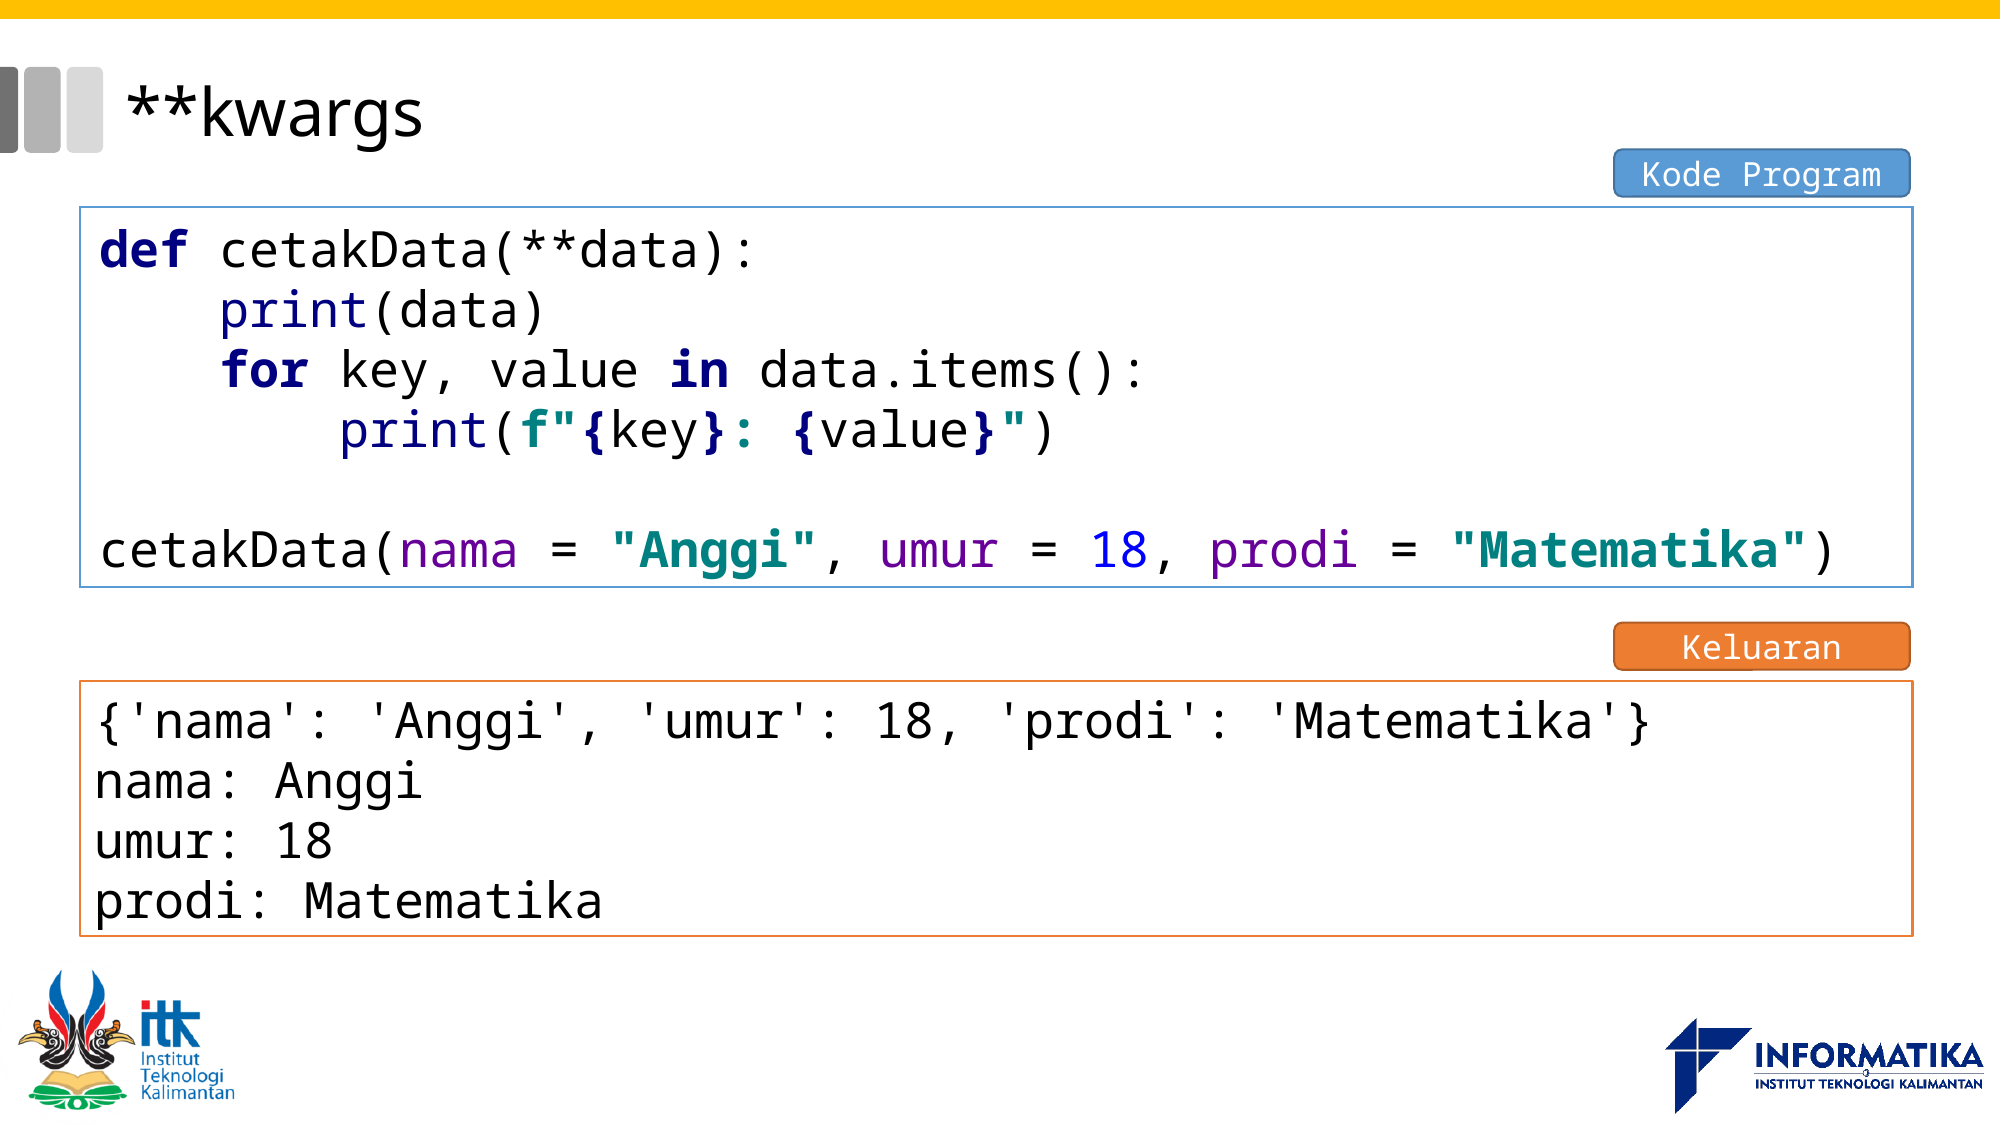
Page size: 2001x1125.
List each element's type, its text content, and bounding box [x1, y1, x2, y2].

title **kwargs [105, 59, 1831, 207]
picture [0, 935, 253, 1125]
picture [1664, 1017, 1984, 1114]
text_box {'nama': 'Anggi', 'umur': 18, 'prodi': 'Matematika'} nama: Anggi umur: 18 prodi: Matematika [79, 681, 1913, 936]
text_box def cetakData(**data): print(data) for key, value in data.items(): print(f"{key}: {value}") cetakData(nama = "Anggi", umur = 18, prodi = "Matematika") [79, 207, 1913, 588]
text_box Kode Program [1614, 149, 1910, 197]
text_box [0, 0, 2000, 19]
text_box Keluaran [1614, 622, 1910, 670]
